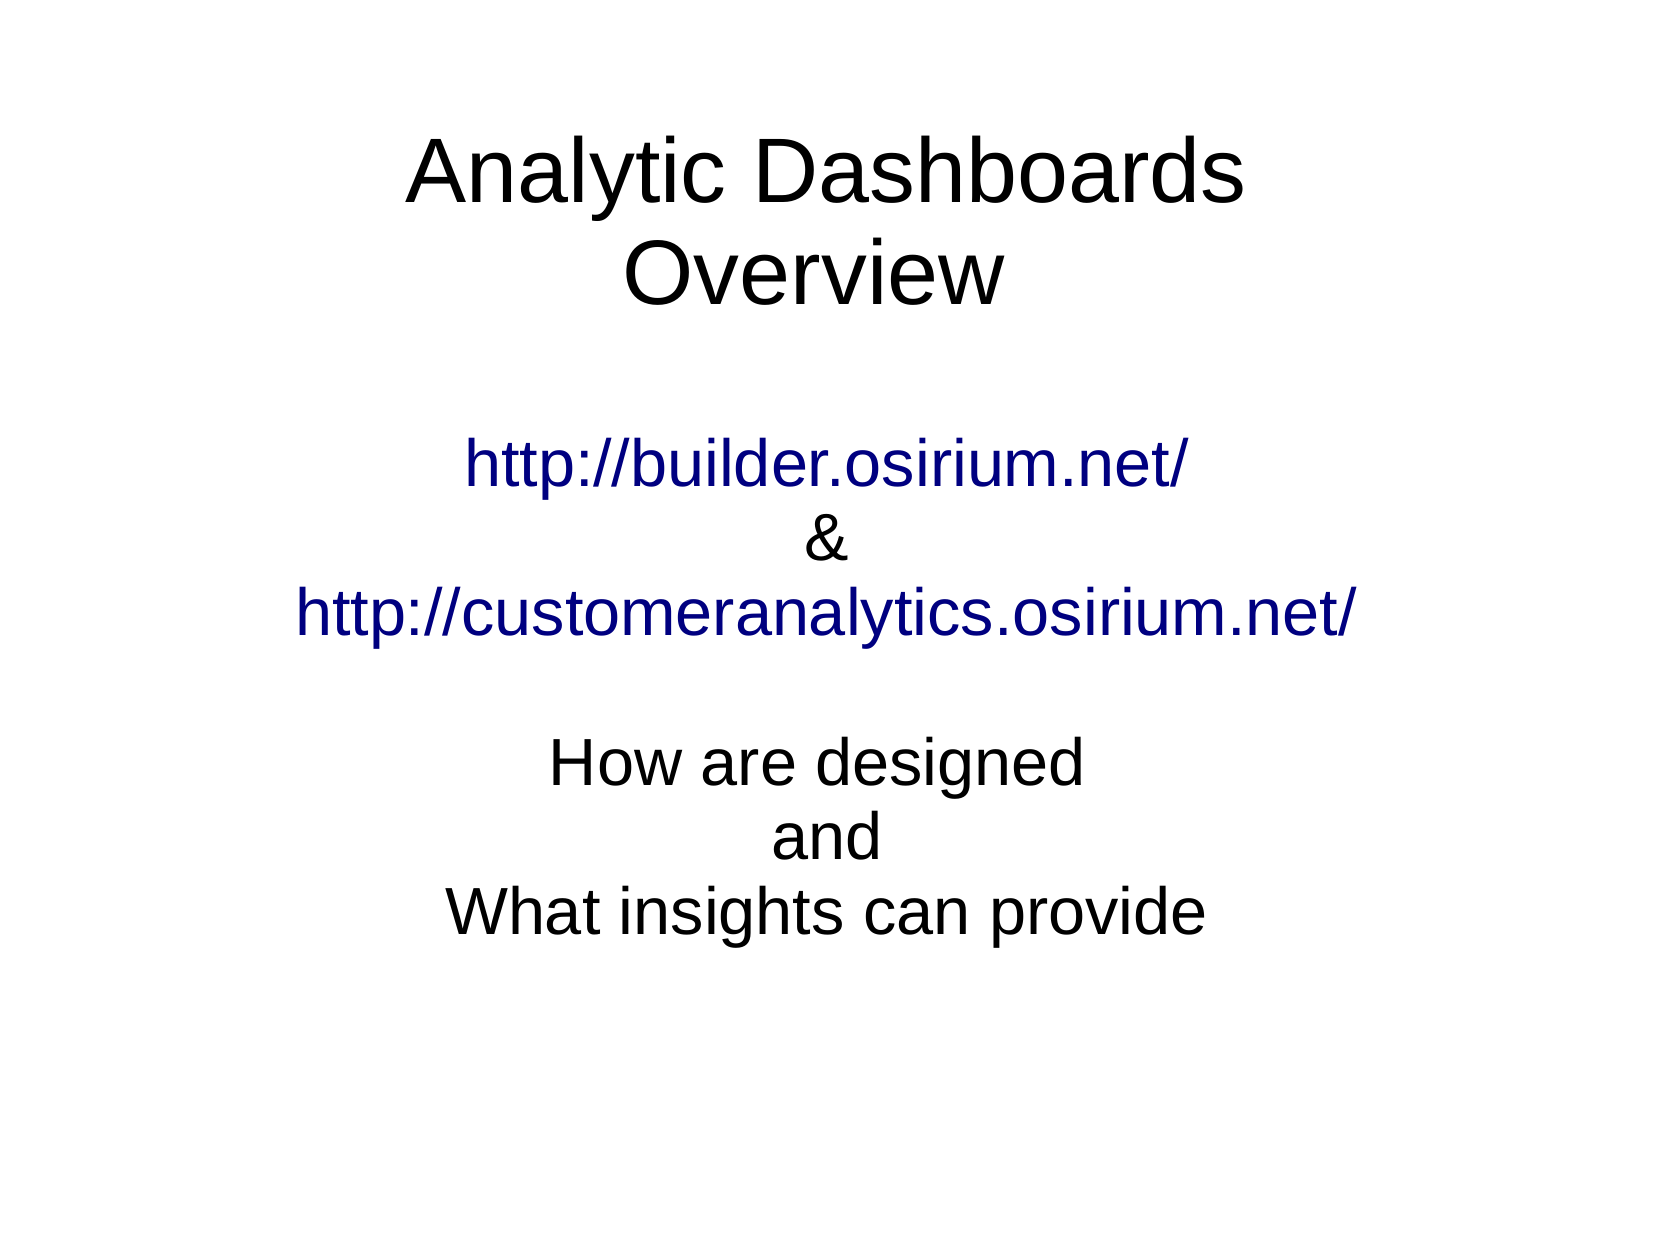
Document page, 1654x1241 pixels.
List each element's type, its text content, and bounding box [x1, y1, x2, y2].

title Analytic Dashboards Overview [82, 118, 1571, 326]
subtitle http://builder.osirium.net/ & http://customeranalytics.osirium.net/ How are designed and What insights can provide [293, 290, 1360, 1010]
